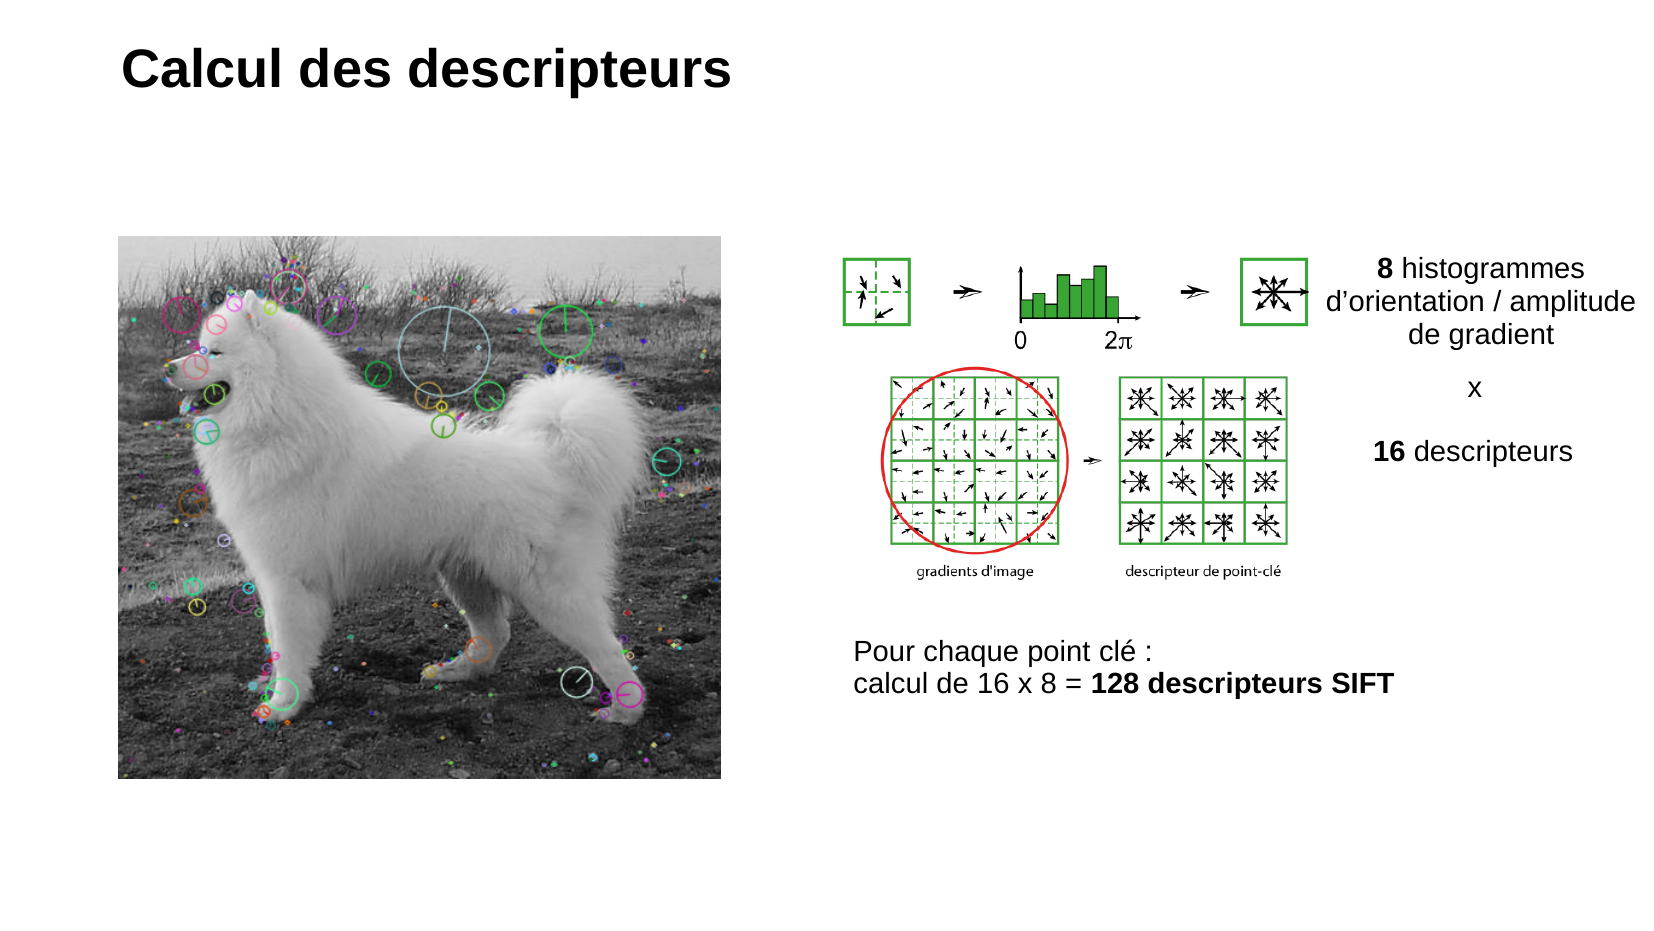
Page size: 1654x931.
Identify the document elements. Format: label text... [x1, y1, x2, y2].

text_box Pour chaque point clé : calcul de 16 x 8 = 128 descripteurs SIFT [838, 627, 1489, 839]
picture [874, 360, 1293, 586]
text_box 8 histogrammes d’orientation / amplitude de gradient [1311, 244, 1654, 358]
text_box 16 descripteurs [1358, 427, 1595, 476]
text_box x [1452, 363, 1501, 412]
picture [832, 247, 1311, 358]
picture [118, 236, 721, 779]
text_box Calcul des descripteurs [106, 31, 749, 107]
